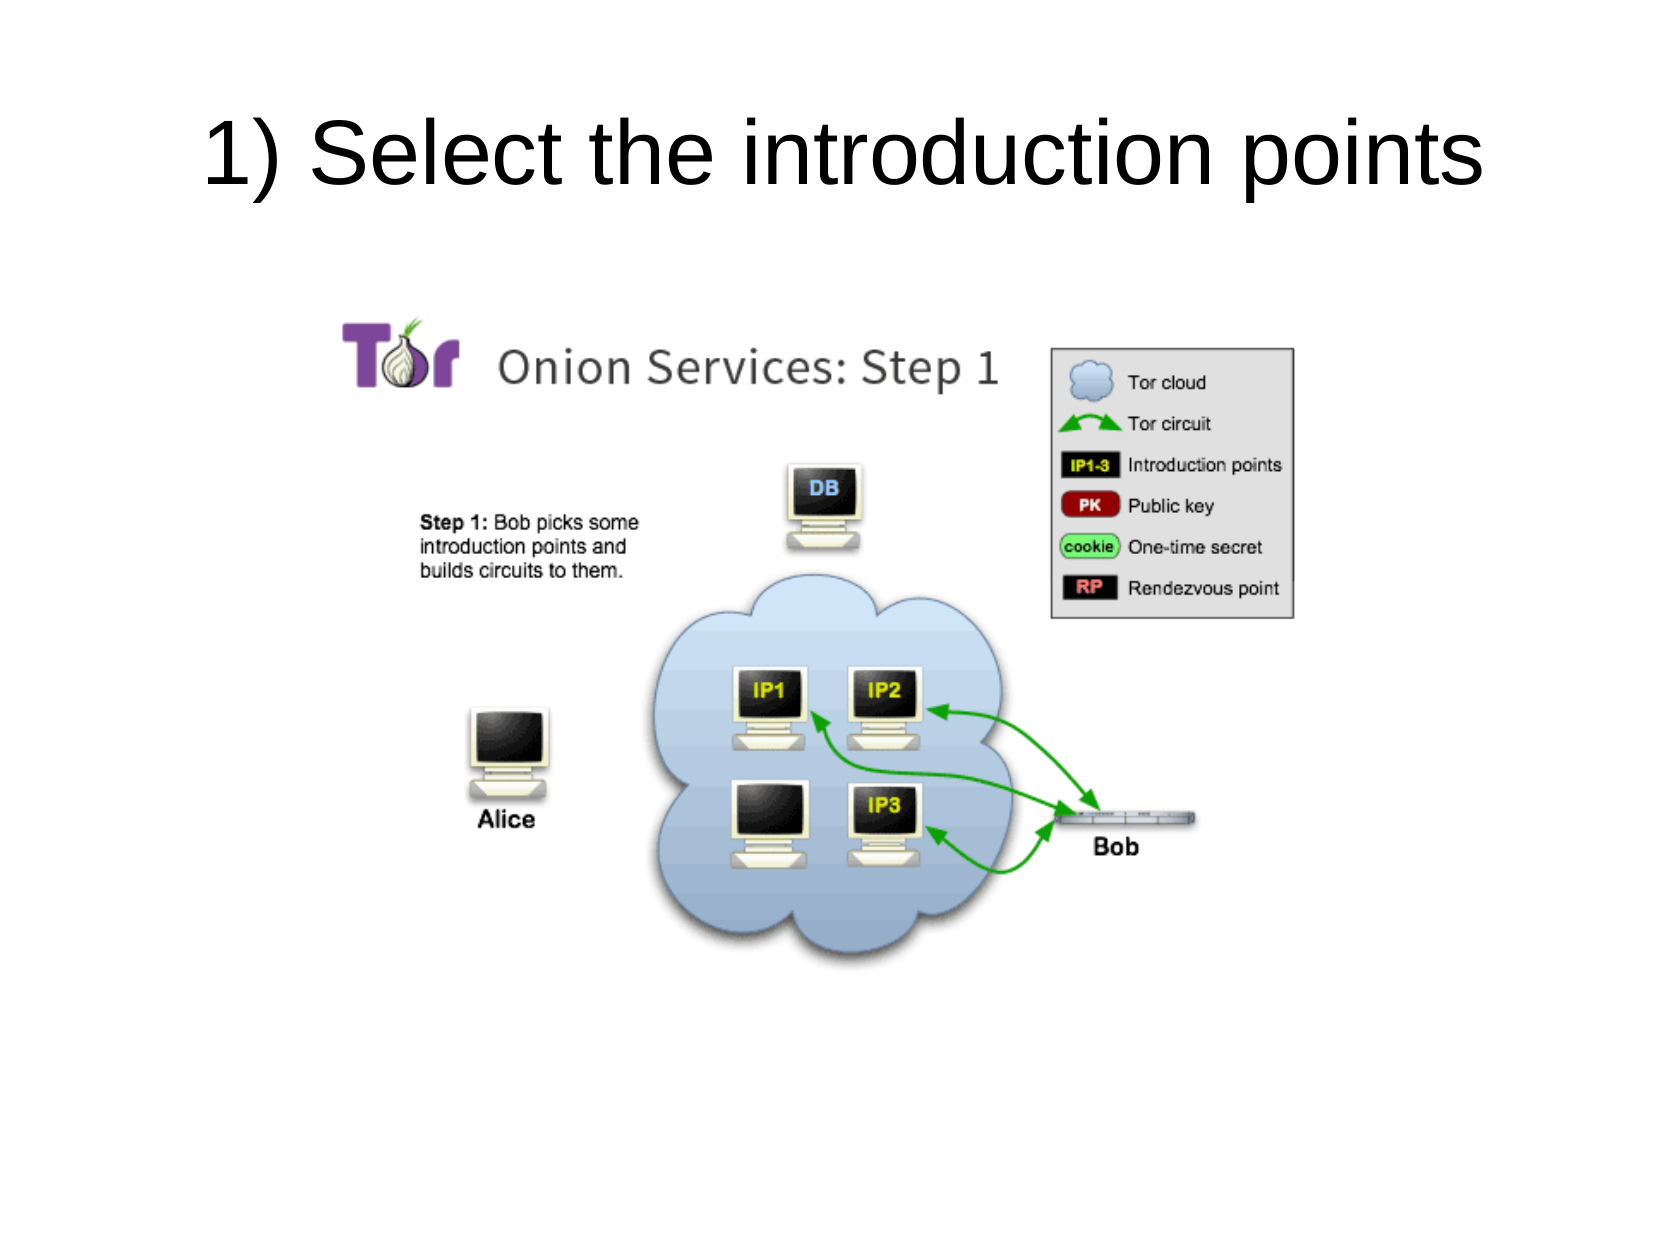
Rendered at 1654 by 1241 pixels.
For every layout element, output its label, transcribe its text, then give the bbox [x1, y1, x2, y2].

picture [312, 290, 1341, 1010]
title 1) Select the introduction points [82, 49, 1571, 257]
